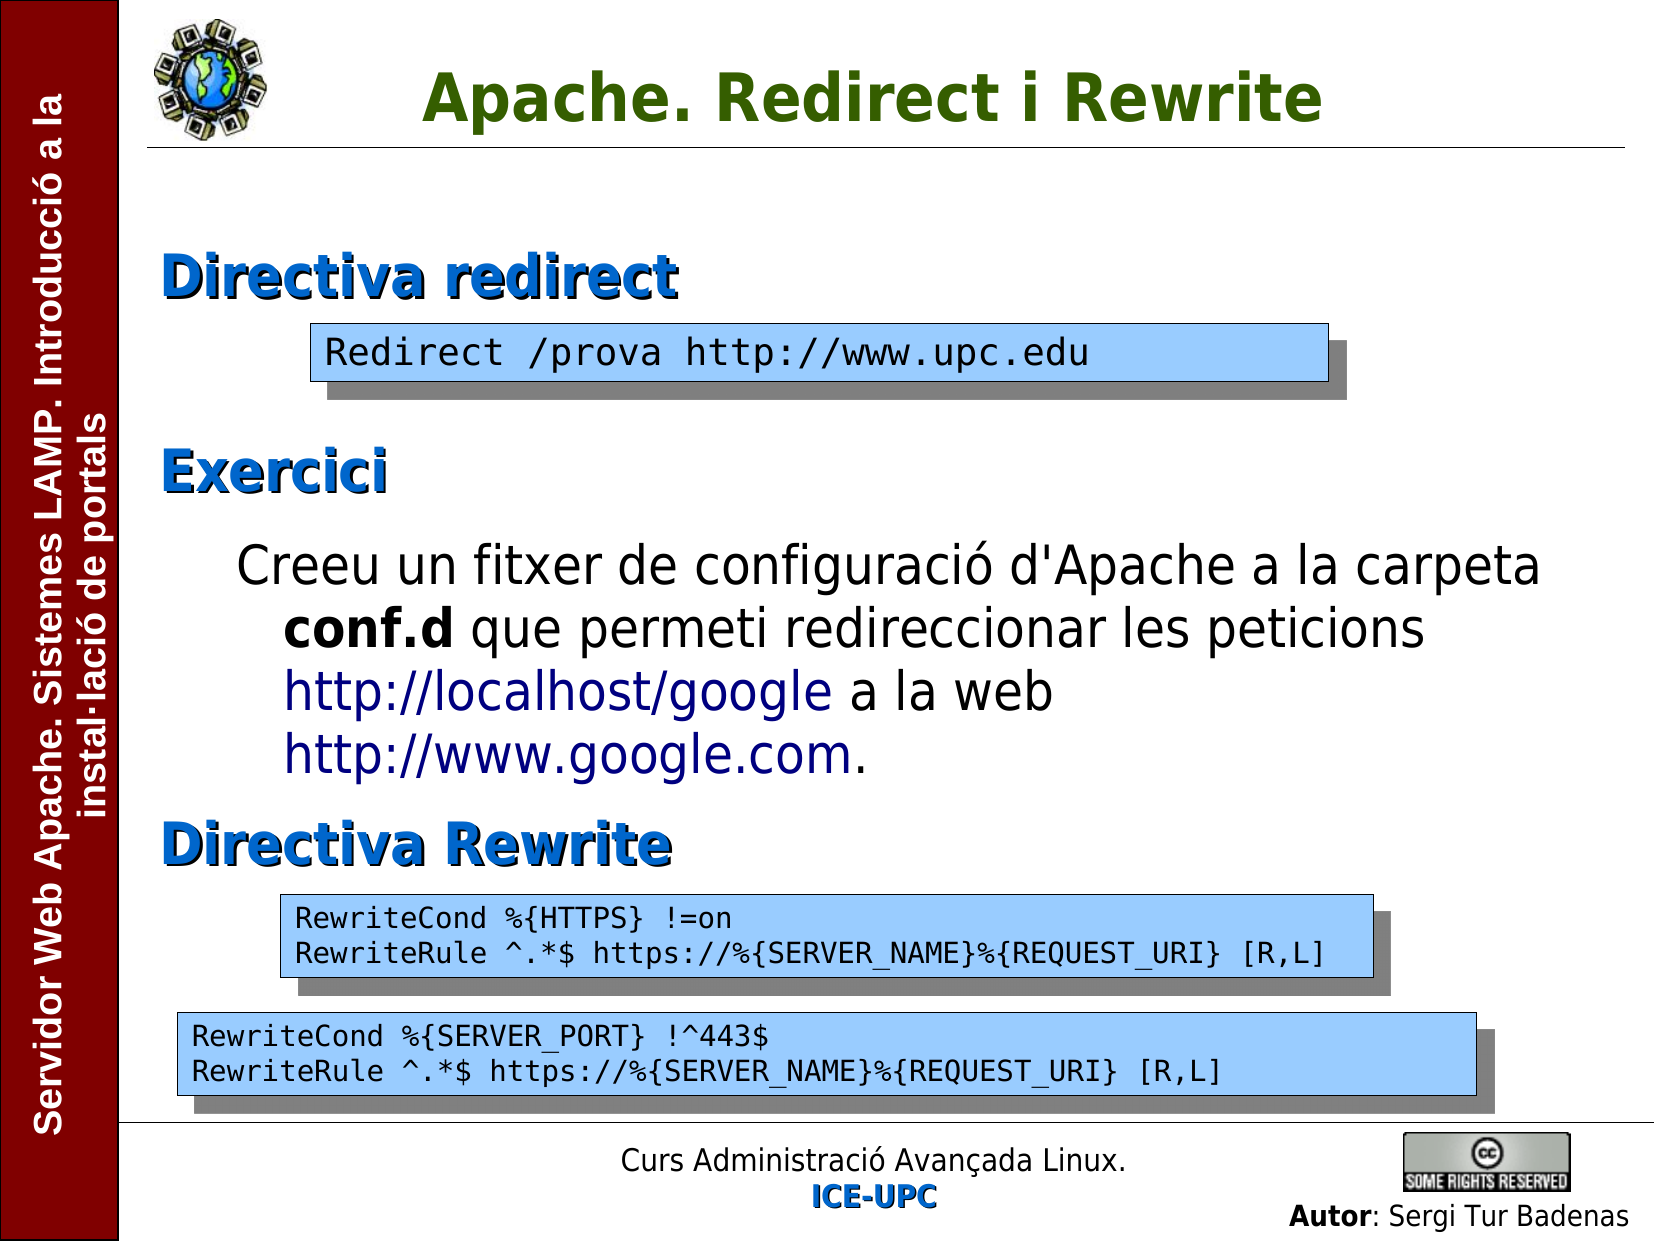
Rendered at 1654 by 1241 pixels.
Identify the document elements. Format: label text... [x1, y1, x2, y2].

title Apache. Redirect i Rewrite [129, 56, 1619, 141]
picture [1403, 1132, 1571, 1192]
text_box RewriteCond %{SERVER_PORT} !^443$ RewriteRule ^.*$ https://%{SERVER_NAME}%{REQUEST_URI} [R,L] [177, 1012, 1477, 1096]
list Directiva redirect Exercici Creeu un fitxer de configuració d'Apache a la carpeta conf.d que permeti redireccionar les peticions http://localhost/google a la web http://www.google.com. Directiva Rewrite [141, 242, 1630, 1078]
picture [154, 19, 268, 56]
text_box RewriteCond %{HTTPS} !=on RewriteRule ^.*$ https://%{SERVER_NAME}%{REQUEST_URI} [R,L] [280, 894, 1374, 978]
text_box Redirect /prova http://www.upc.edu [310, 323, 1329, 382]
